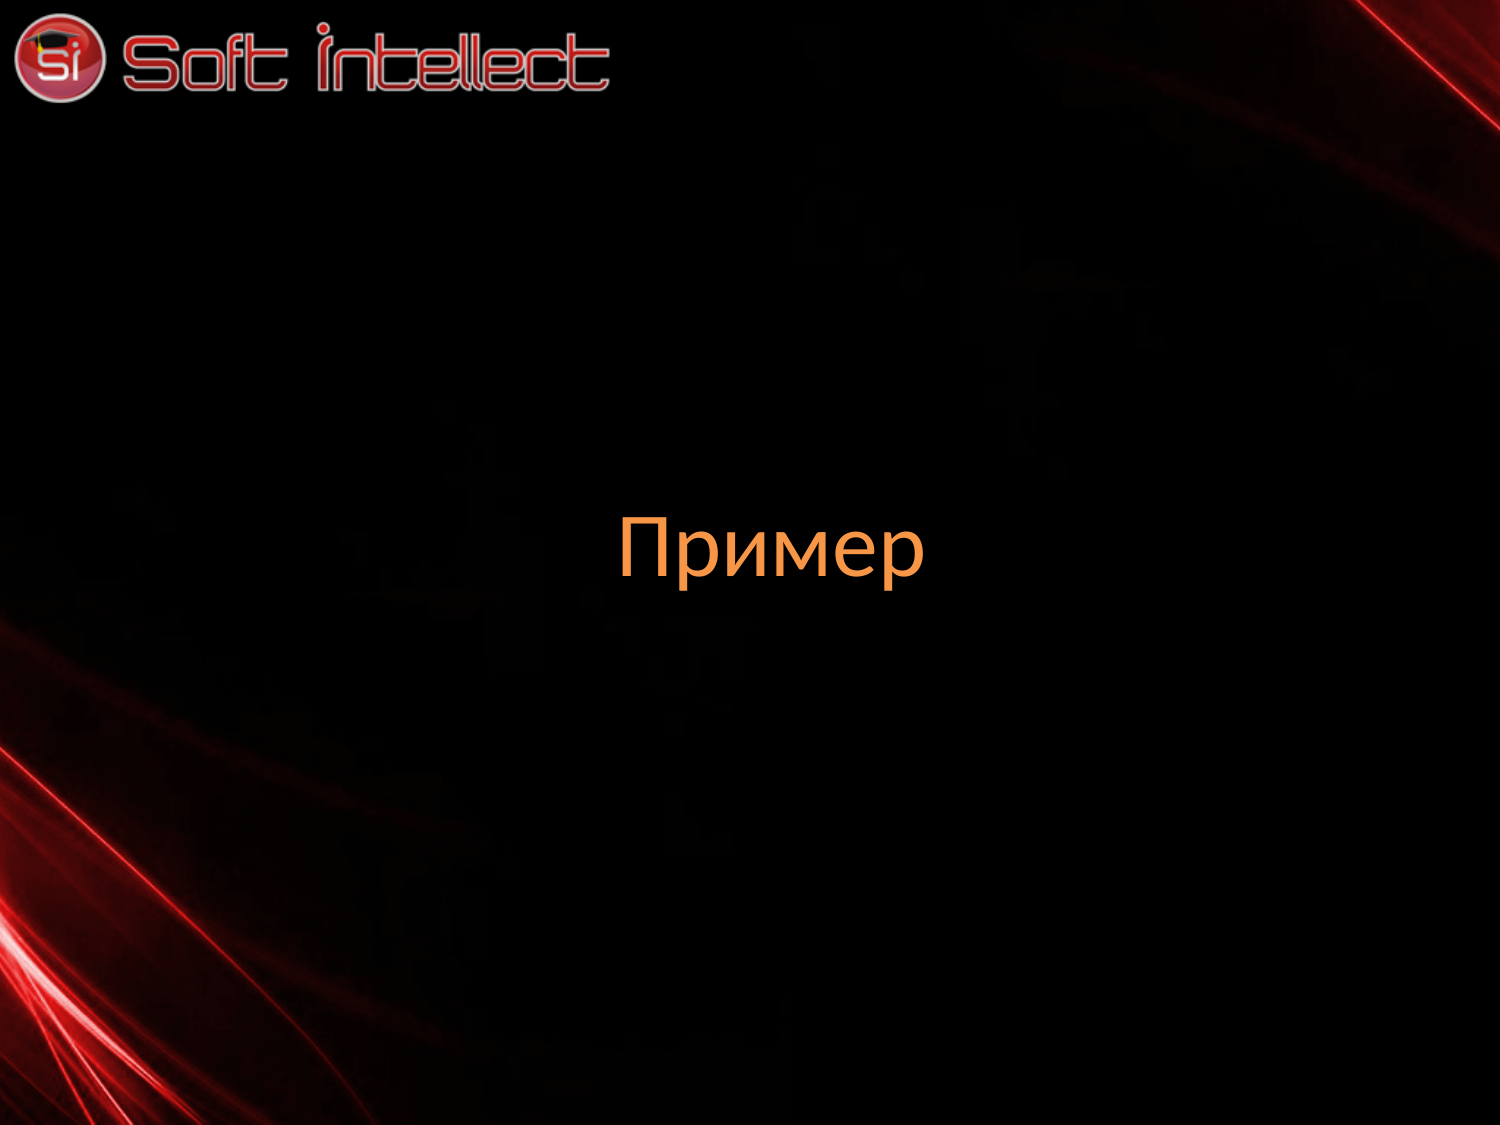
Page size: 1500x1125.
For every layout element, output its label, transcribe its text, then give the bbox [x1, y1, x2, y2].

text_box Пример [134, 420, 1409, 661]
picture [0, 0, 1500, 1125]
